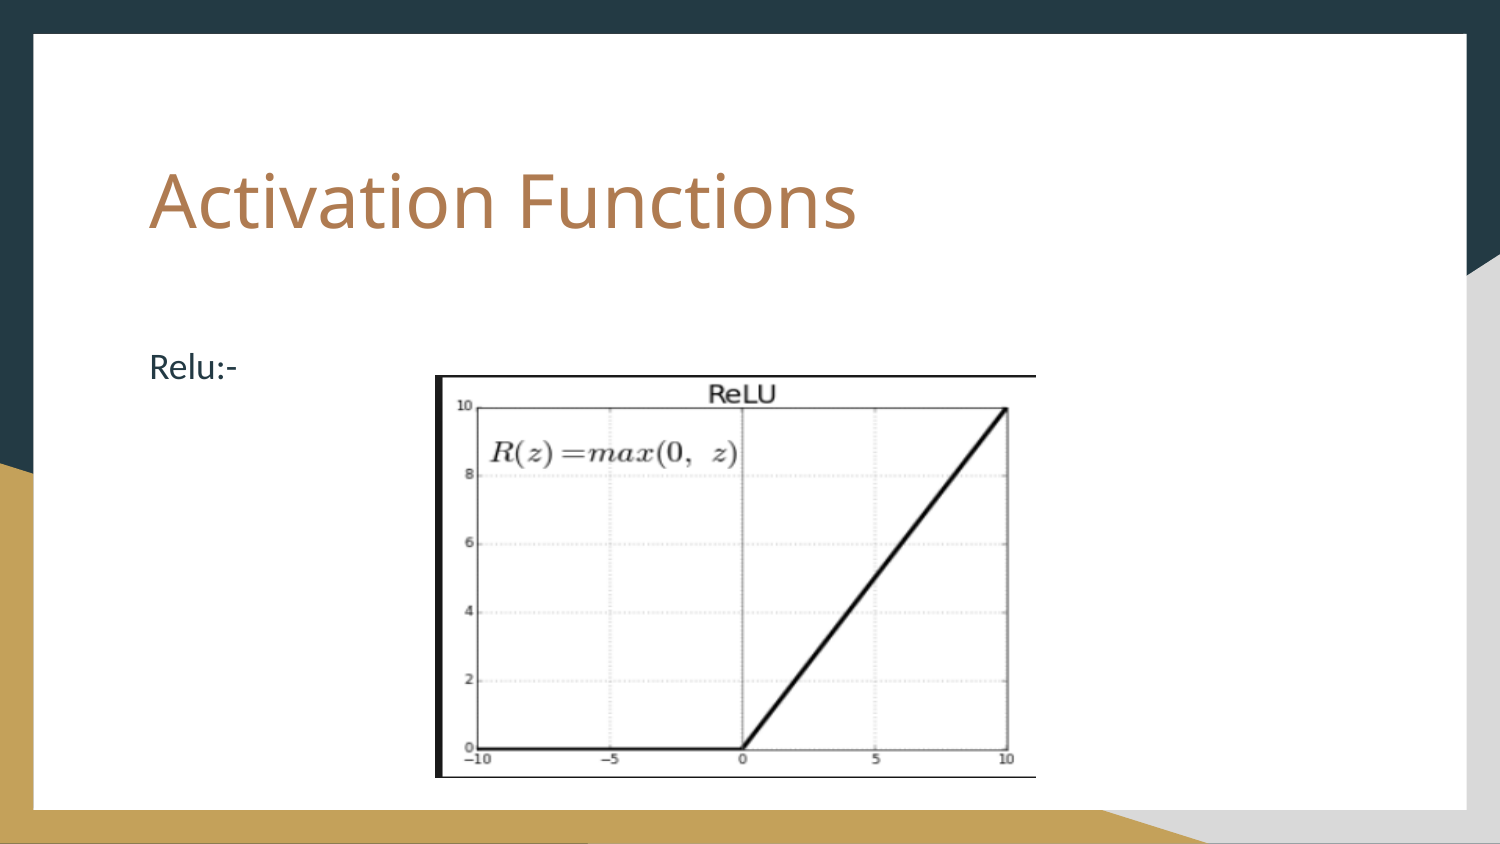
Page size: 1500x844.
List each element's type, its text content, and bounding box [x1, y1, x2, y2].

picture [435, 375, 1036, 778]
list Relu:- [134, 326, 1366, 778]
title Activation Functions [134, 138, 1366, 296]
